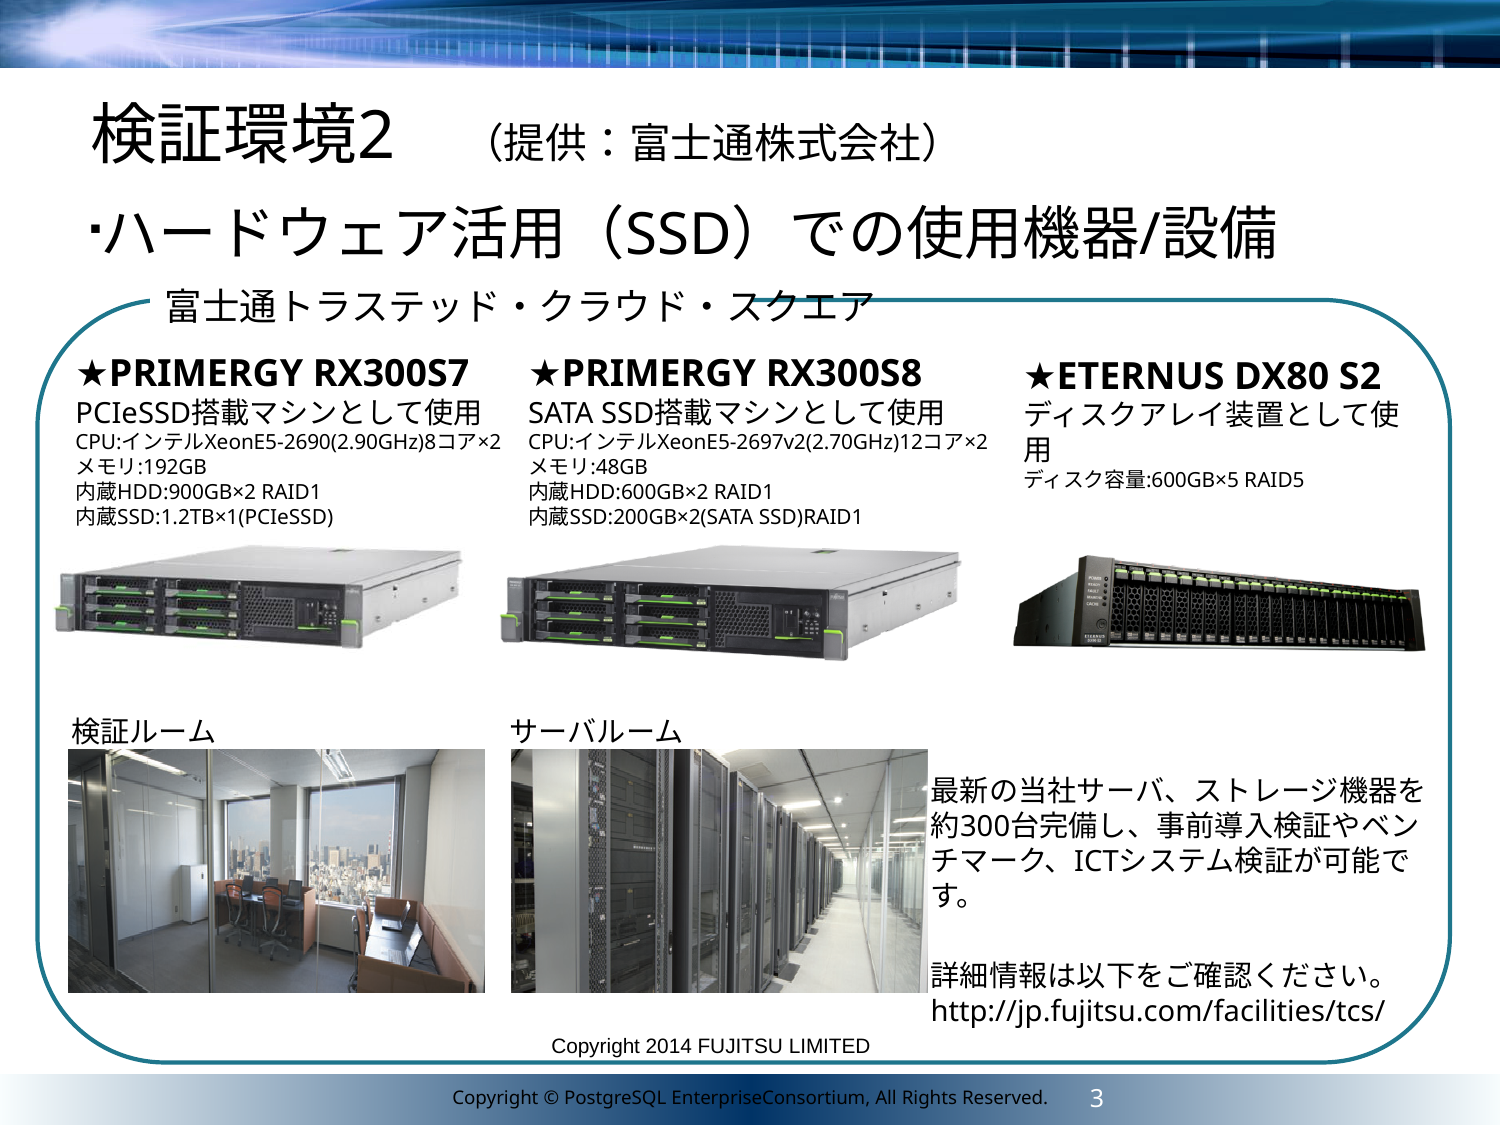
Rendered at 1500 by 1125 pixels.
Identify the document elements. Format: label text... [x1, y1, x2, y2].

picture [511, 749, 928, 993]
text_box 検証環境2 （提供：富士通株式会社） [75, 81, 1425, 182]
picture [0, 0, 1500, 68]
text_box ★PRIMERGY RX300S7 PCIeSSD搭載マシンとして使用 CPU:インテルXeonE5-2690(2.90GHz)8コア×2 メモリ:192GB 内蔵HDD:900GB×2 RAID1 内蔵SSD:1.2TB×1(PCIeSSD) [61, 342, 596, 554]
picture [40, 520, 975, 684]
text_box ハードウェア活用（SSD）での使用機器/設備 [75, 303, 1415, 344]
text_box ★ETERNUS DX80 S2 ディスクアレイ装置として使用 ディスク容量:600GB×5 RAID5 [1008, 344, 1425, 542]
text_box 最新の当社サーバ、ストレージ機器を約300台完備し、事前導入検証やベンチマーク、ICTシステム検証が可能です。 詳細情報は以下をご確認ください。 http://jp.fujitsu.com/facilities/tcs/ [928, 765, 1443, 990]
text_box Copyright 2014 FUJITSU LIMITED [537, 1025, 886, 1060]
text_box ★PRIMERGY RX300S8 SATA SSD搭載マシンとして使用 CPU:インテルXeonE5-2697v2(2.70GHz)12コア×2 メモリ:48GB 内蔵HDD:600GB×2 RAID1 内蔵SSD:200GB×2(SATA SSD)RAID1 [596, 342, 1049, 554]
text_box <番号> [1074, 1074, 1425, 1123]
text_box サーバルーム [490, 706, 703, 756]
text_box 検証ルーム [40, 706, 250, 756]
text_box 富士通トラステッド・クラウド・スクエア [150, 275, 751, 335]
text_box ハードウェア活用（SSD）での使用機器/設備 [75, 188, 1425, 344]
picture [1000, 542, 1438, 664]
text_box ハードウェア活用（SSD）での使用機器/設備 [75, 554, 1425, 1016]
picture [68, 749, 485, 993]
